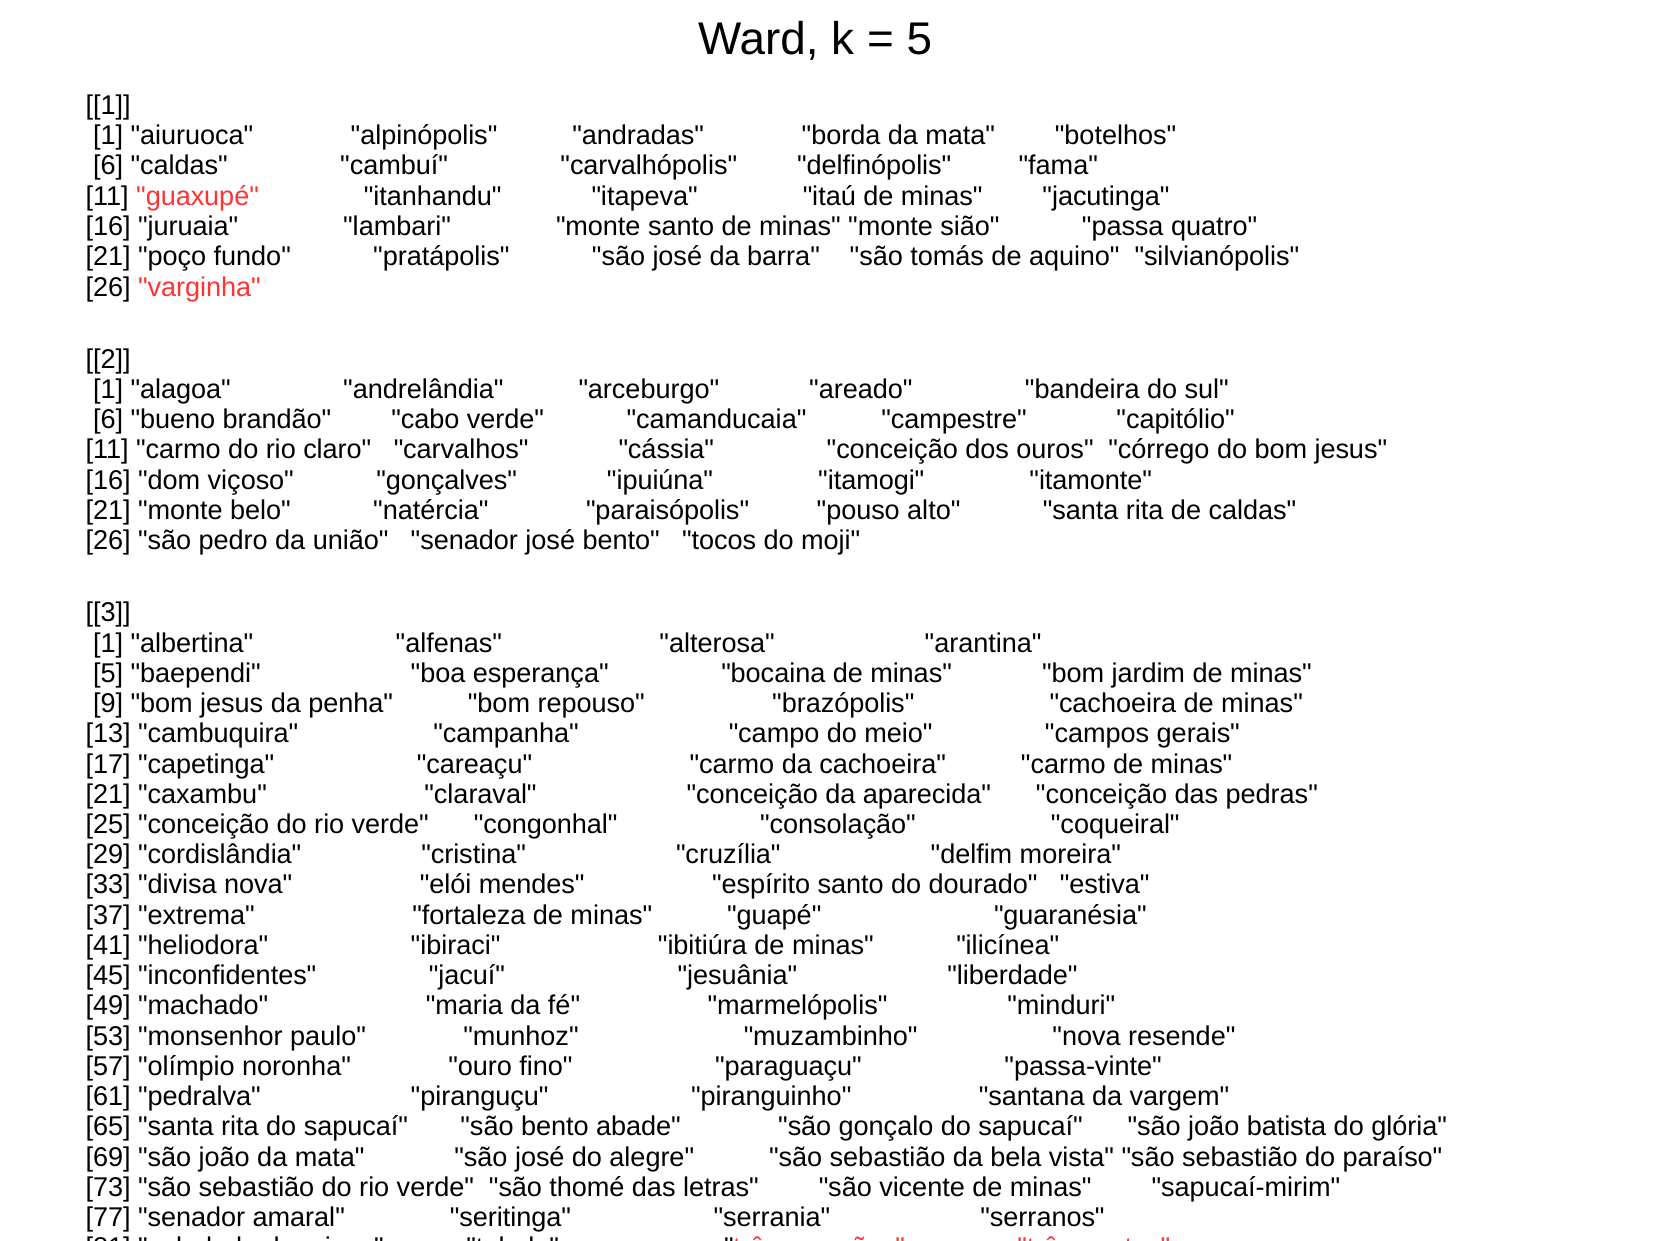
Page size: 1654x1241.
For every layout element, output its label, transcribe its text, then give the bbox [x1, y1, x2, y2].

title Ward, k = 5 [70, 0, 1560, 142]
text_box [[1]] [1] "aiuruoca" "alpinópolis" "andradas" "borda da mata" "botelhos" [6] "caldas" "cambuí" "carvalhópolis" "delfinópolis" "fama" [11] "guaxupé" "itanhandu" "itapeva" "itaú de minas" "jacutinga" [16] "juruaia" "lambari" "monte santo de minas" "monte sião" "passa quatro" [21] "poço fundo" "pratápolis" "são josé da barra" "são tomás de aquino" "silvianópolis" [26] "varginha" [[2]] [1] "alagoa" "andrelândia" "arceburgo" "areado" "bandeira do sul" [6] "bueno brandão" "cabo verde" "camanducaia" "campestre" "capitólio" [11] "carmo do rio claro" "carvalhos" "cássia" "conceição dos ouros" "córrego do bom jesus" [16] "dom viçoso" "gonçalves" "ipuiúna" "itamogi" "itamonte" [21] "monte belo" "natércia" "paraisópolis" "pouso alto" "santa rita de caldas" [26] "são pedro da união" "senador josé bento" "tocos do moji" [[3]] [1] "albertina" "alfenas" "alterosa" "arantina" [5] "baependi" "boa esperança" "bocaina de minas" "bom jardim de minas" [9] "bom jesus da penha" "bom repouso" "brazópolis" "cachoeira de minas" [13] "cambuquira" "campanha" "campo do meio" "campos gerais" [17] "capetinga" "careaçu" "carmo da cachoeira" "carmo de minas" [21] "caxambu" "claraval" "conceição da aparecida" "conceição das pedras" [25] "conceição do rio verde" "congonhal" "consolação" "coqueiral" [29] "cordislândia" "cristina" "cruzília" "delfim moreira" [33] "divisa nova" "elói mendes" "espírito santo do dourado" "estiva" [37] "extrema" "fortaleza de minas" "guapé" "guaranésia" [41] "heliodora" "ibiraci" "ibitiúra de minas" "ilicínea" [45] "inconfidentes" "jacuí" "jesuânia" "liberdade" [49] "machado" "maria da fé" "marmelópolis" "minduri" [53] "monsenhor paulo" "munhoz" "muzambinho" "nova resende" [57] "olímpio noronha" "ouro fino" "paraguaçu" "passa-vinte" [61] "pedralva" "piranguçu" "piranguinho" "santana da vargem" [65] "santa rita do sapucaí" "são bento abade" "são gonçalo do sapucaí" "são joão batista do glória" [69] "são joão da mata" "são josé do alegre" "são sebastião da bela vista" "são sebastião do paraíso" [73] "são sebastião do rio verde" "são thomé das letras" "são vicente de minas" "sapucaí-mirim" [77] "senador amaral" "seritinga" "serrania" "serranos" [81] "soledade de minas" "toledo" "três corações" "três pontas" [85] "turvolândia" "virgínia" "wenceslau braz" [[4]] [1] "itajubá" "são lourenço" [[5]] [1] "passos" "poços de caldas" "pouso alegre" [70, 82, 1479, 1241]
